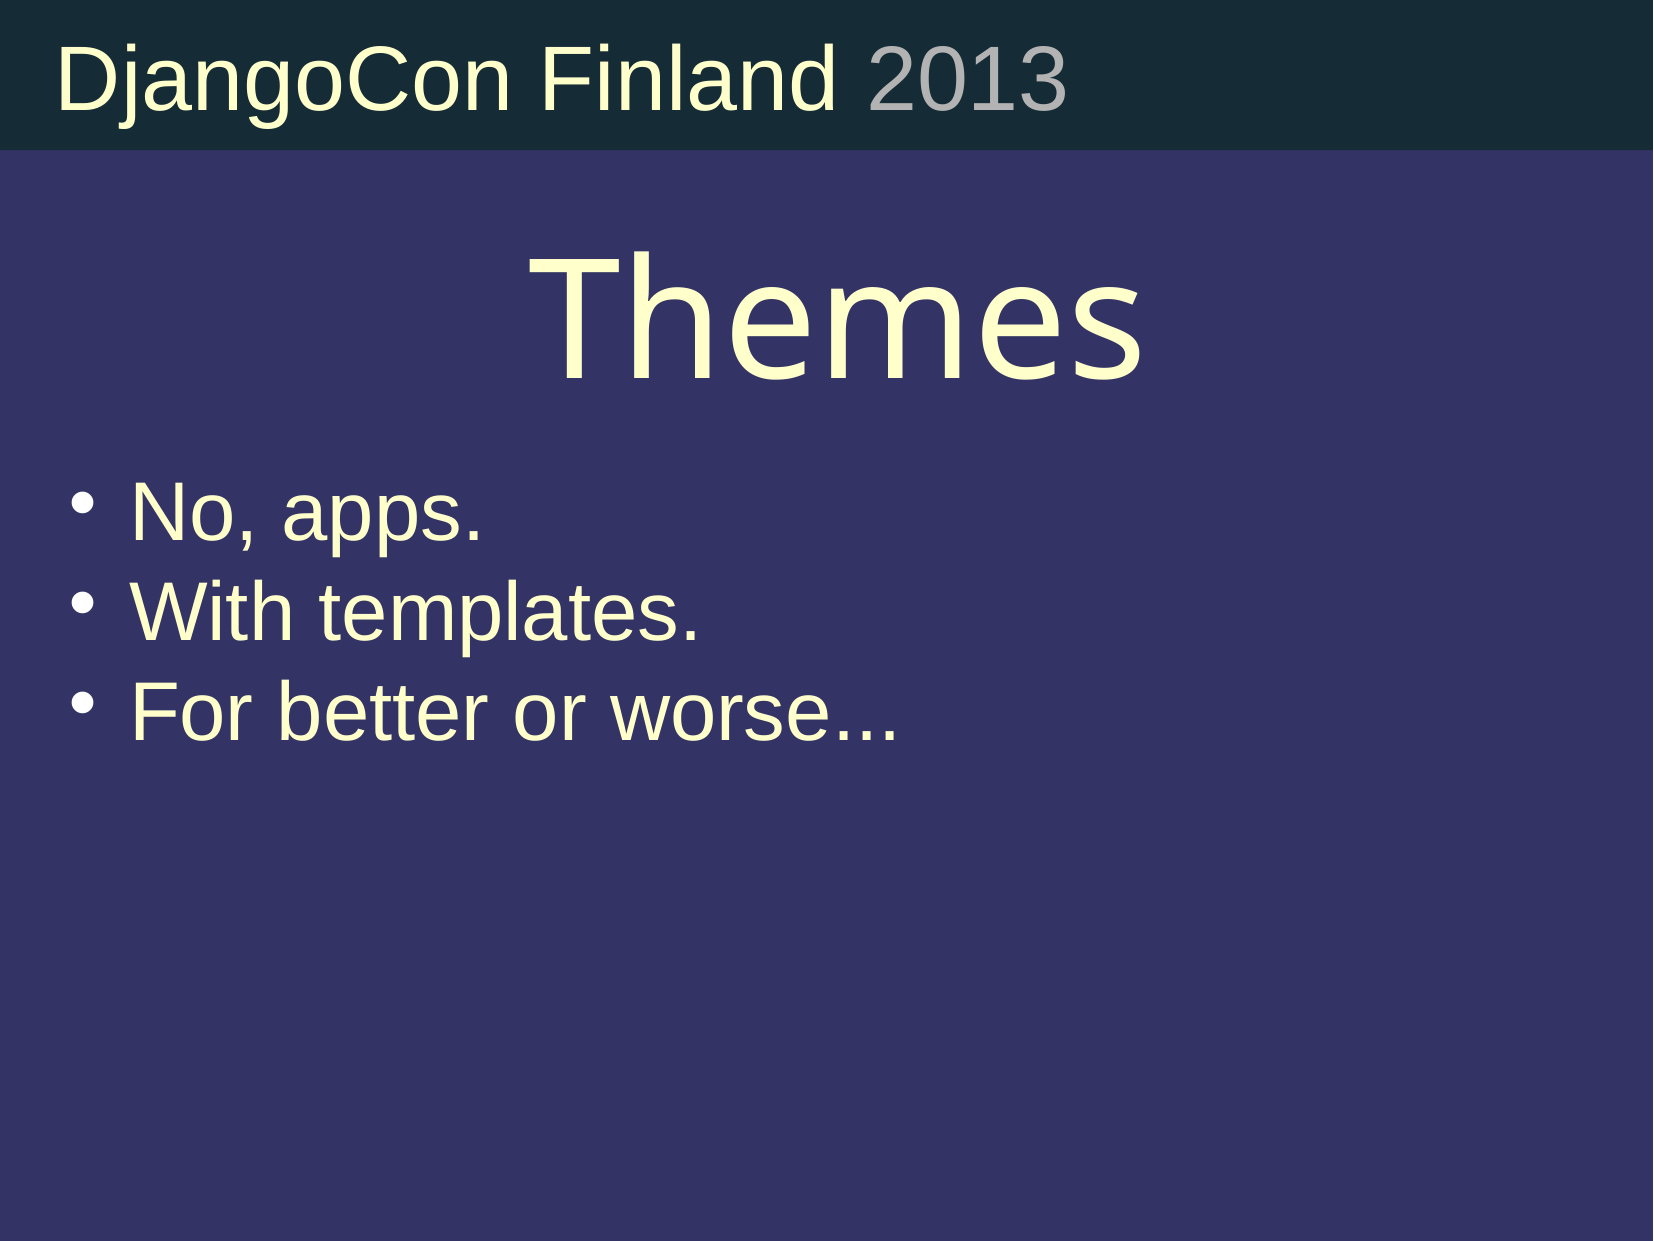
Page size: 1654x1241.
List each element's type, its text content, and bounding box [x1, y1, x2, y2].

subtitle Themes [26, 215, 1651, 413]
text_box No, apps. With templates. For better or worse... [53, 449, 1613, 1163]
title DjangoCon Finland 2013 [37, 0, 1088, 131]
text_box [0, 0, 1653, 151]
